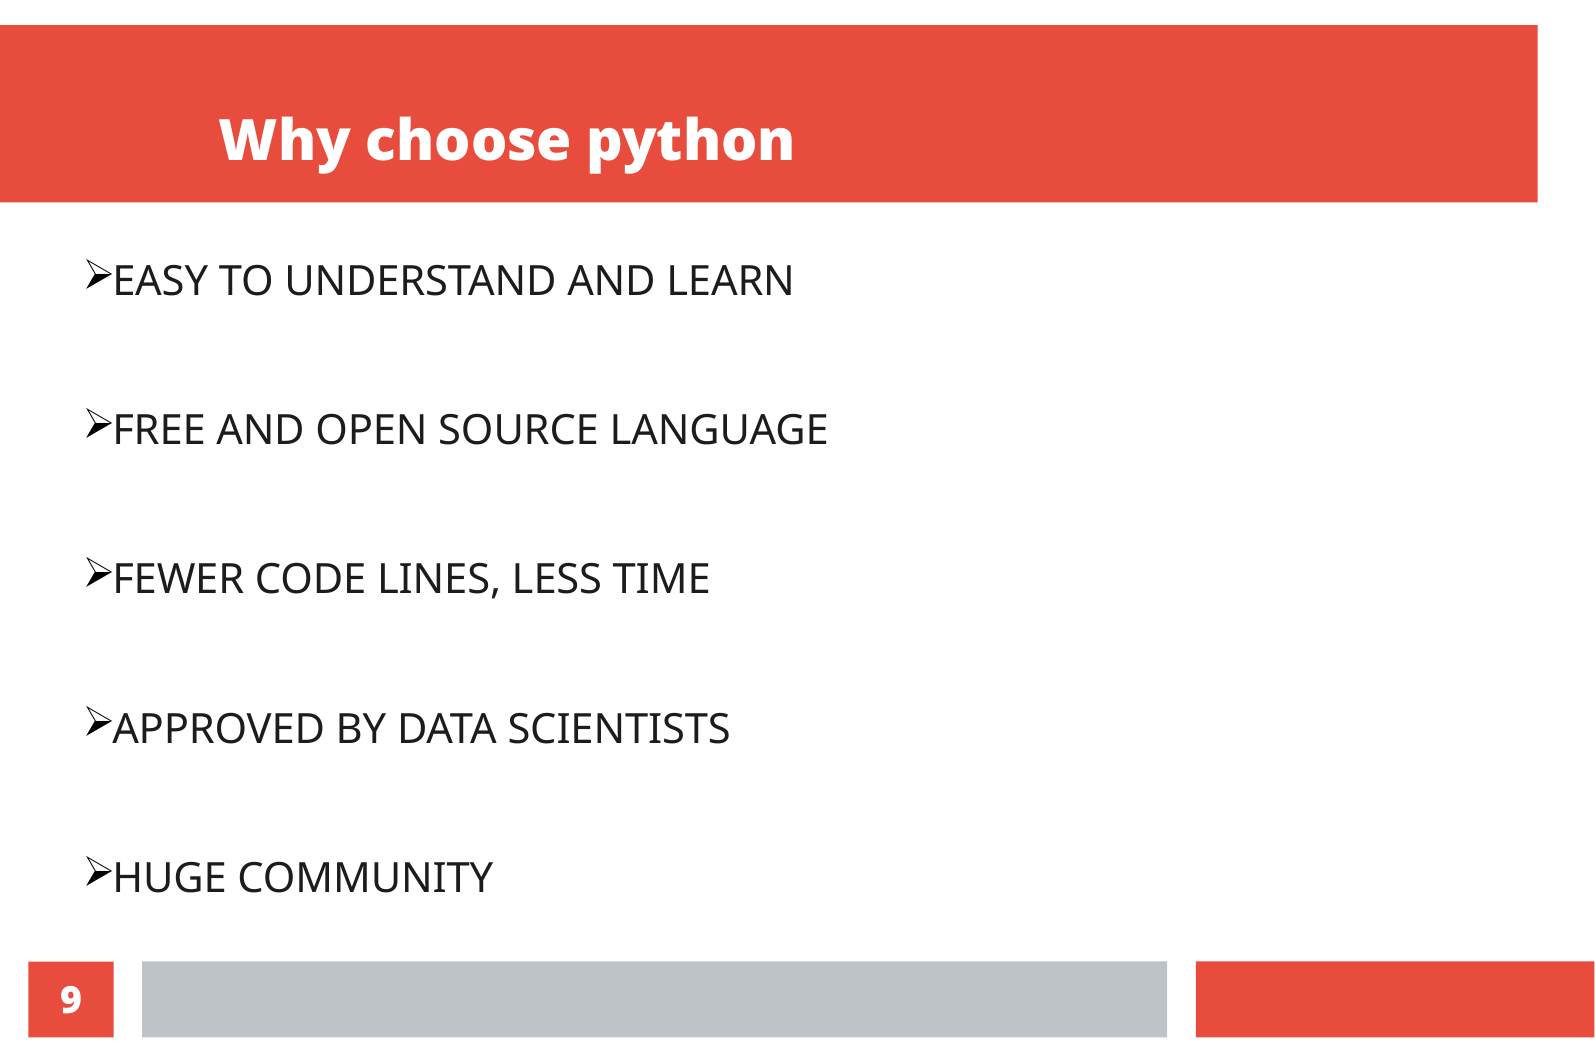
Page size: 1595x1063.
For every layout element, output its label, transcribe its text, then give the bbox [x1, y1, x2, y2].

title Why choose python [56, 50, 1538, 178]
list EASY TO UNDERSTAND AND LEARN FREE AND OPEN SOURCE LANGUAGE FEWER CODE LINES, LESS TIME APPROVED BY DATA SCIENTISTS HUGE COMMUNITY [82, 251, 1535, 910]
